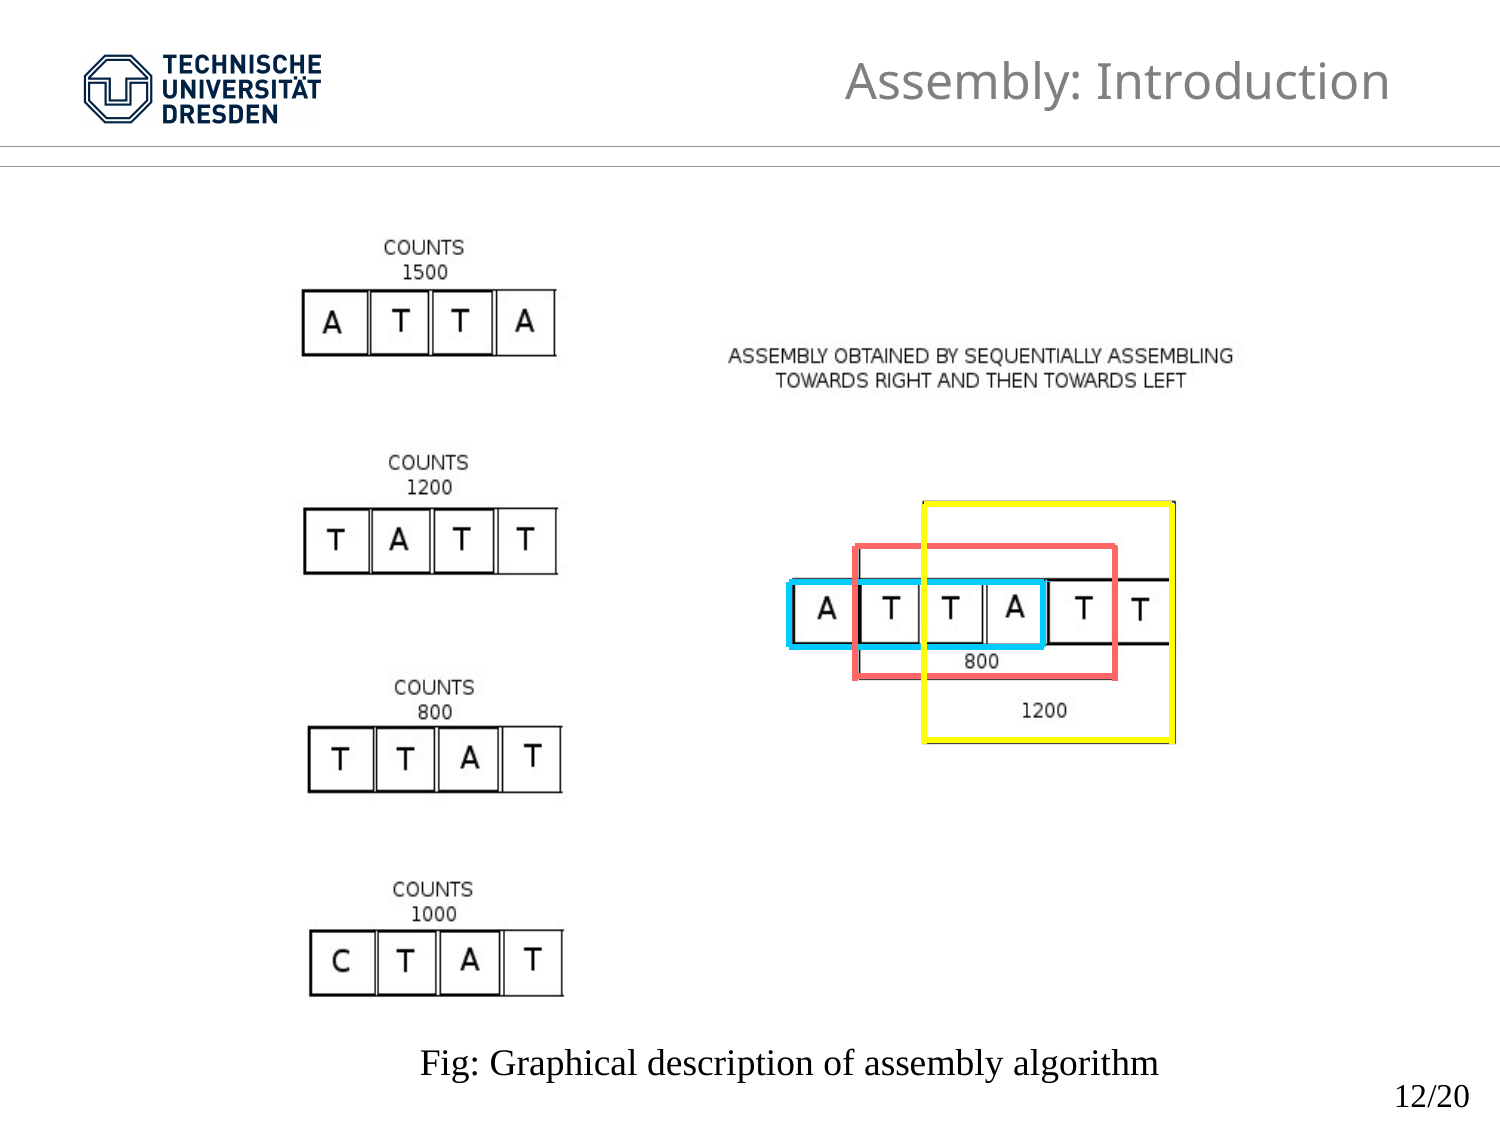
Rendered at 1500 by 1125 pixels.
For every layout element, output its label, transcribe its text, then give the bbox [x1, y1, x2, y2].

text_box Fig: Graphical description of assembly algorithm [405, 1035, 1321, 1111]
picture [83, 54, 321, 124]
picture [225, 168, 1262, 1021]
title Assembly: Introduction [472, 12, 1392, 148]
